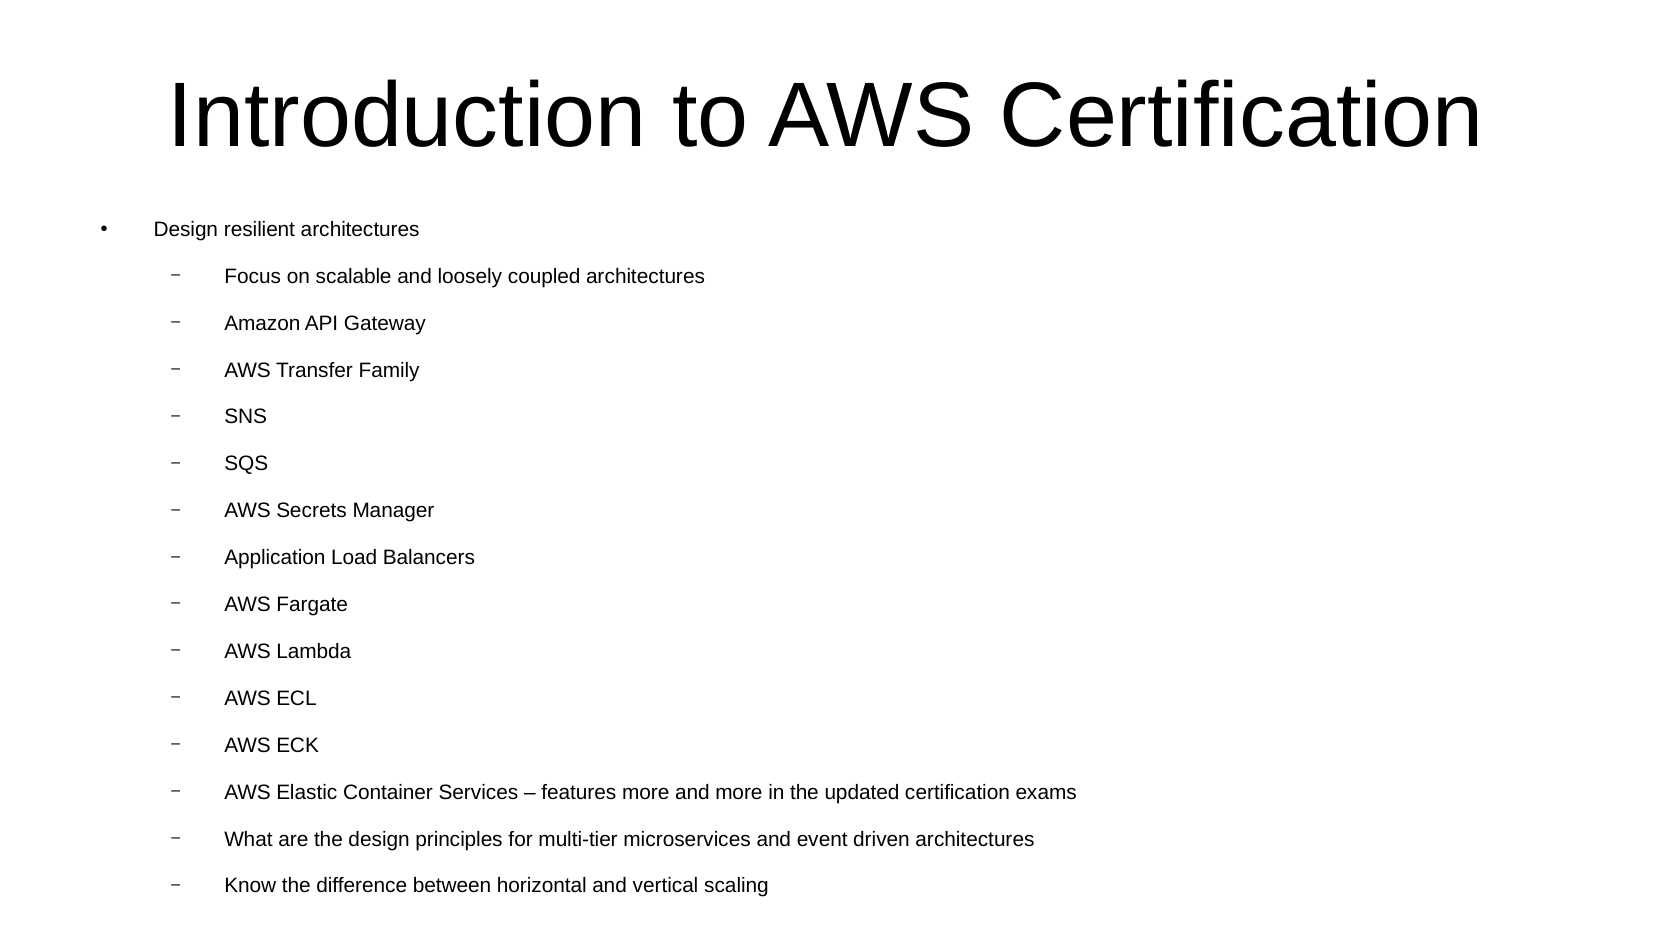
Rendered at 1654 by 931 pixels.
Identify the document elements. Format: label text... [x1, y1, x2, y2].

list Design resilient architectures Focus on scalable and loosely coupled architectures Amazon API Gateway AWS Transfer Family SNS SQS AWS Secrets Manager Application Load Balancers AWS Fargate AWS Lambda AWS ECL AWS ECK AWS Elastic Container Services – features more and more in the updated certification exams What are the design principles for multi-tier microservices and event driven architectures Know the difference between horizontal and vertical scaling [82, 217, 1571, 931]
title Introduction to AWS Certification [82, 37, 1571, 193]
